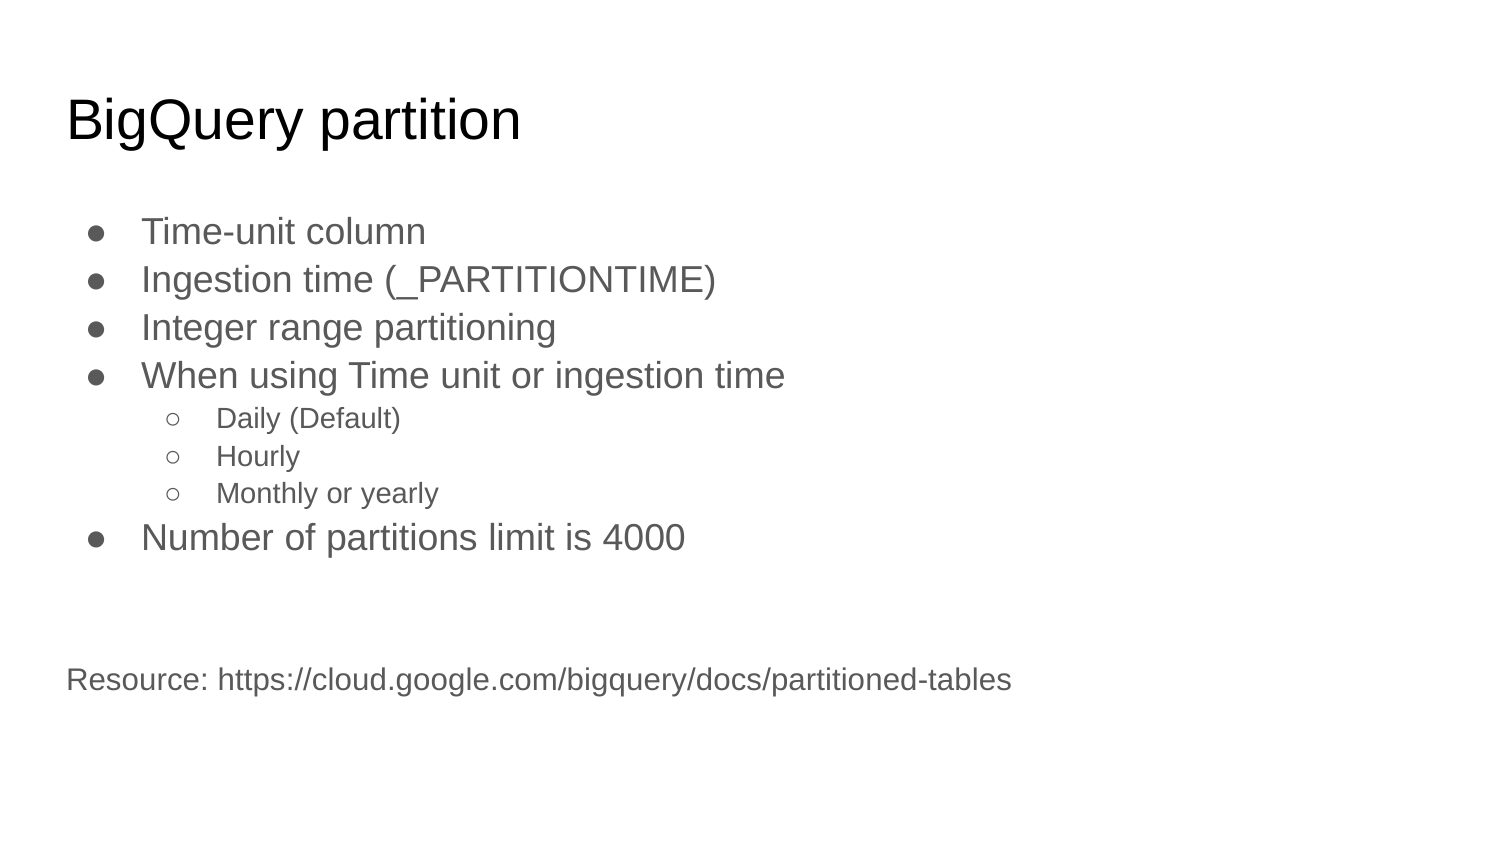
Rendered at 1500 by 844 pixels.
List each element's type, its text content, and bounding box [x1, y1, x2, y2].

title BigQuery partition [51, 72, 1449, 167]
list Time-unit column Ingestion time (_PARTITIONTIME) Integer range partitioning When using Time unit or ingestion time Daily (Default) Hourly Monthly or yearly Number of partitions limit is 4000 Resource: https://cloud.google.com/bigquery/docs/partitioned-tables [51, 189, 1449, 750]
